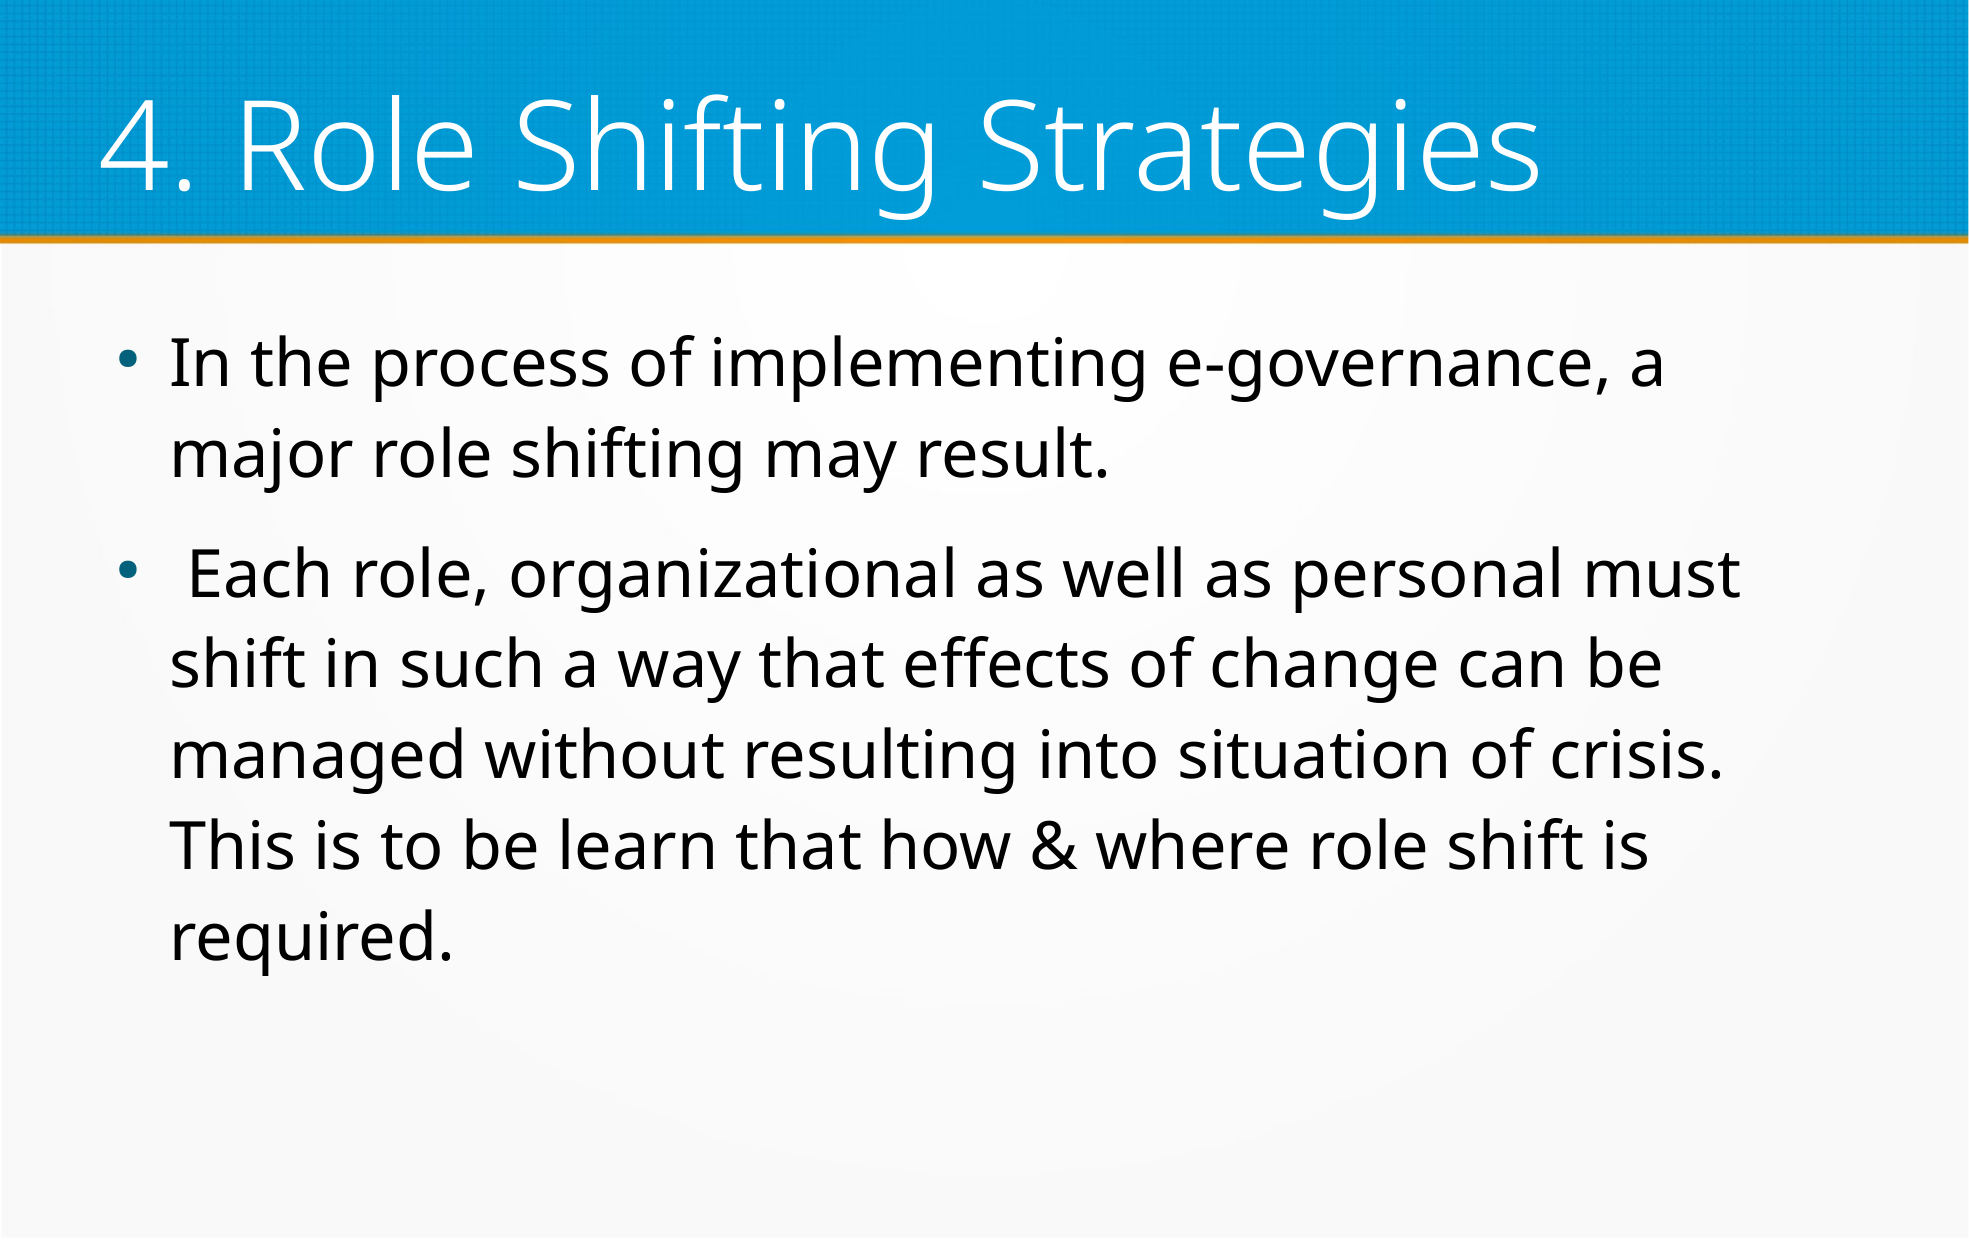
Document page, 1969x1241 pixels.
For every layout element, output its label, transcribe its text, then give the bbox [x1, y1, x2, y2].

list In the process of implementing e-governance, a major role shifting may result. Each role, organizational as well as personal must shift in such a way that effects of change can be managed without resulting into situation of crisis. This is to be learn that how & where role shift is required. [98, 315, 1861, 1081]
picture [0, 233, 1969, 1241]
title 4. Role Shifting Strategies [98, 19, 1870, 227]
